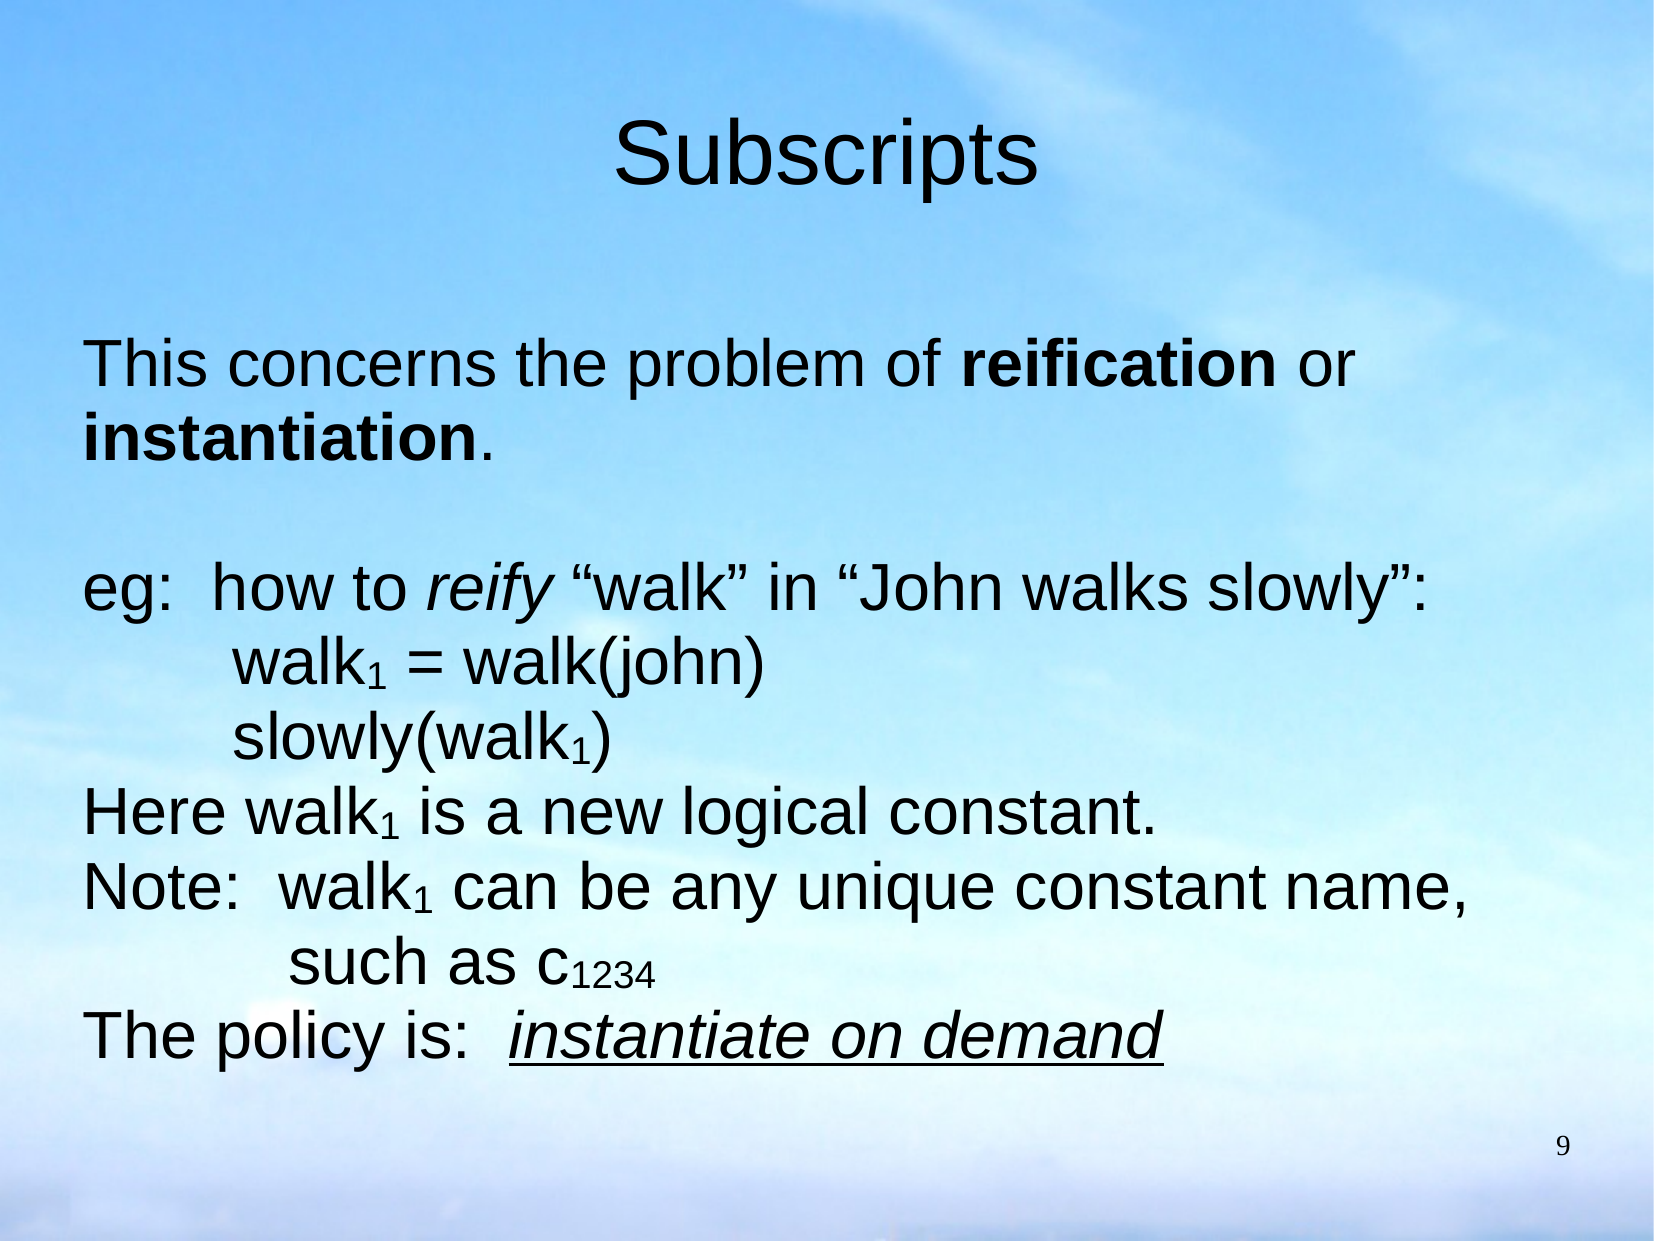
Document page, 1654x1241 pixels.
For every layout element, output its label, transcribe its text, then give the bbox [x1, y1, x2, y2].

subtitle This concerns the problem of reification or instantiation. eg: how to reify “walk” in “John walks slowly”: walk1 = walk(john) slowly(walk1) Here walk1 is a new logical constant. Note: walk1 can be any unique constant name, such as c1234 The policy is: instantiate on demand [82, 270, 1571, 1128]
picture [0, 0, 1654, 1241]
title Subscripts [82, 56, 1571, 250]
